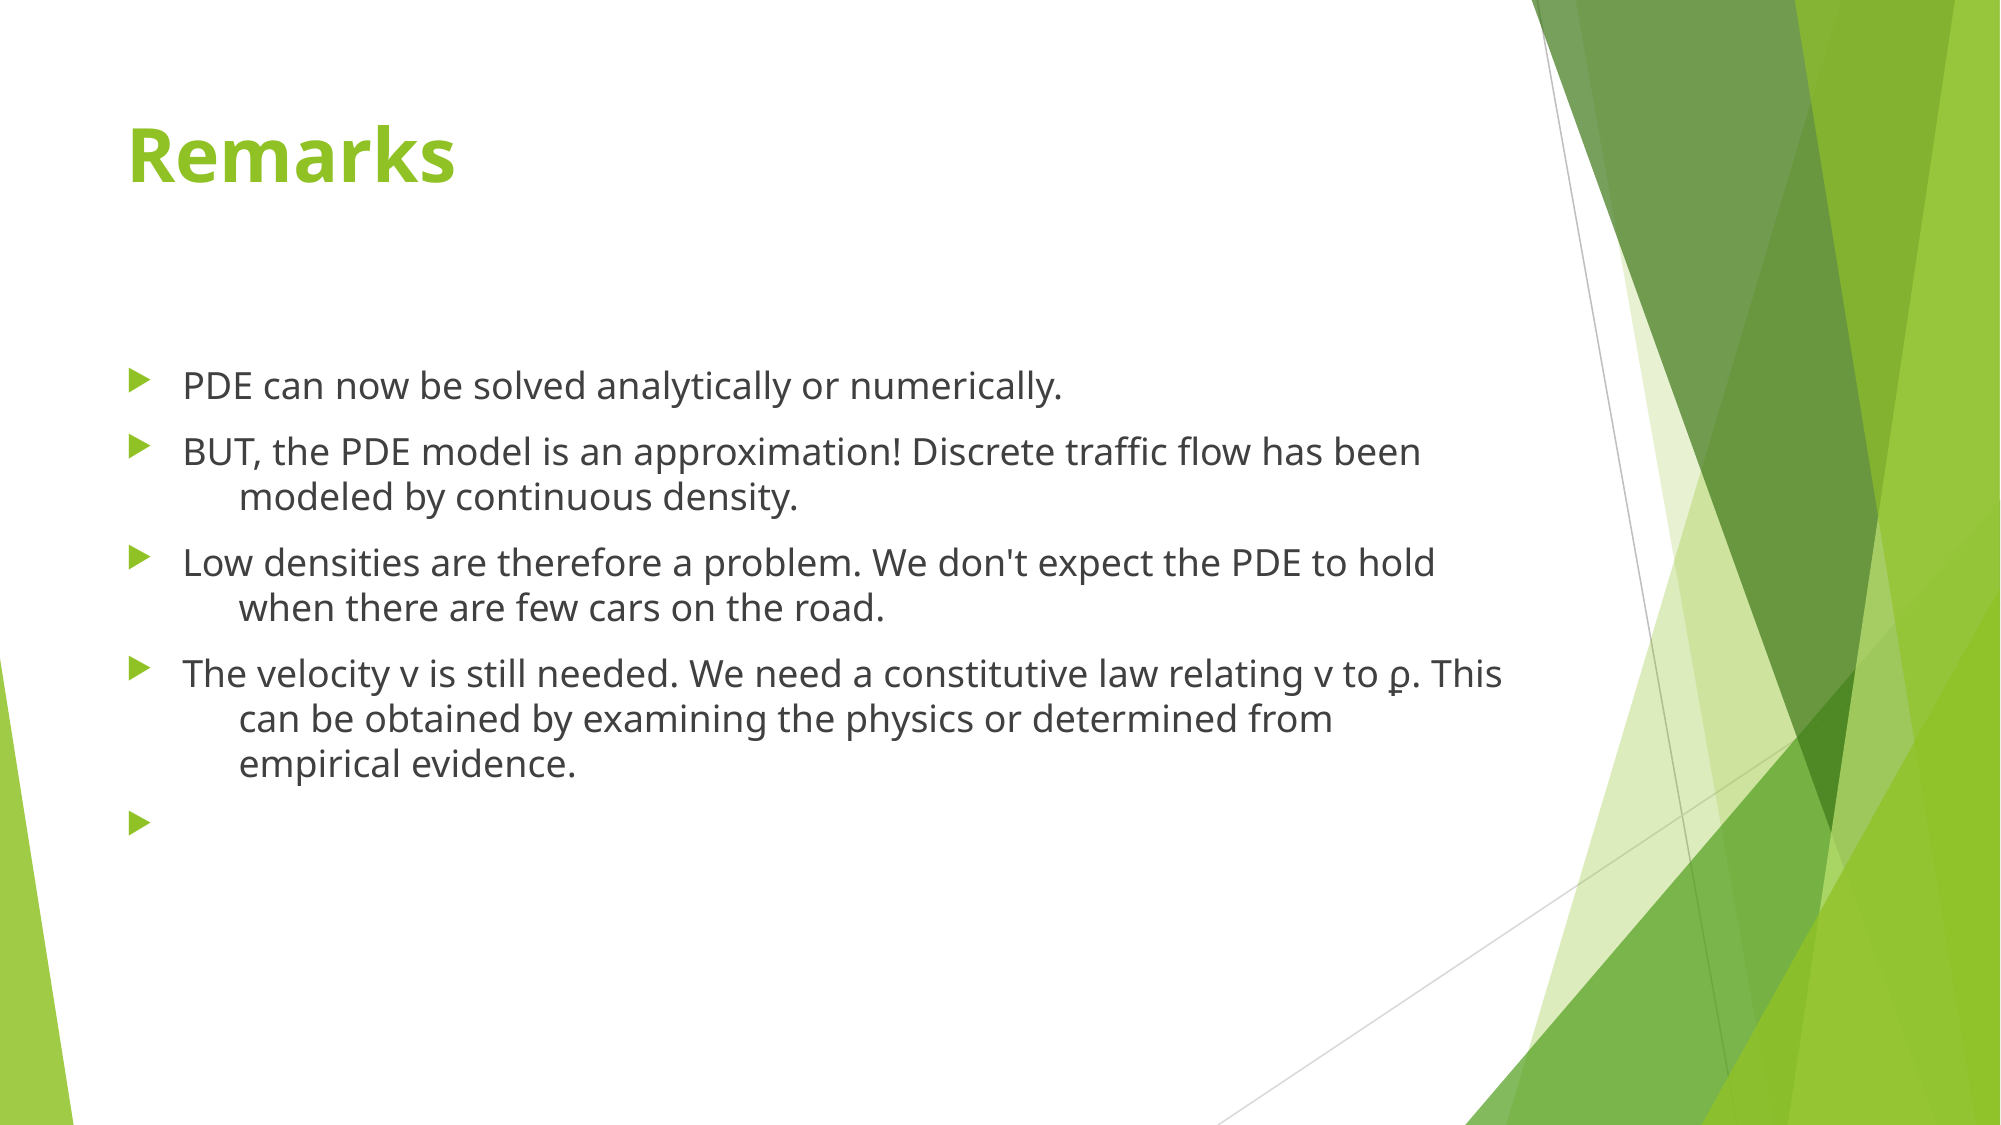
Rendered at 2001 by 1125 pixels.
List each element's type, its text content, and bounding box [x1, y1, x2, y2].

list PDE can now be solved analytically or numerically. BUT, the PDE model is an approximation! Discrete traffic flow has been modeled by continuous density. Low densities are therefore a problem. We don't expect the PDE to hold when there are few cars on the road. The velocity v is still needed. We need a constitutive law relating v to ϼ. This can be obtained by examining the physics or determined from empirical evidence. [111, 354, 1522, 992]
title Remarks [111, 99, 1522, 317]
